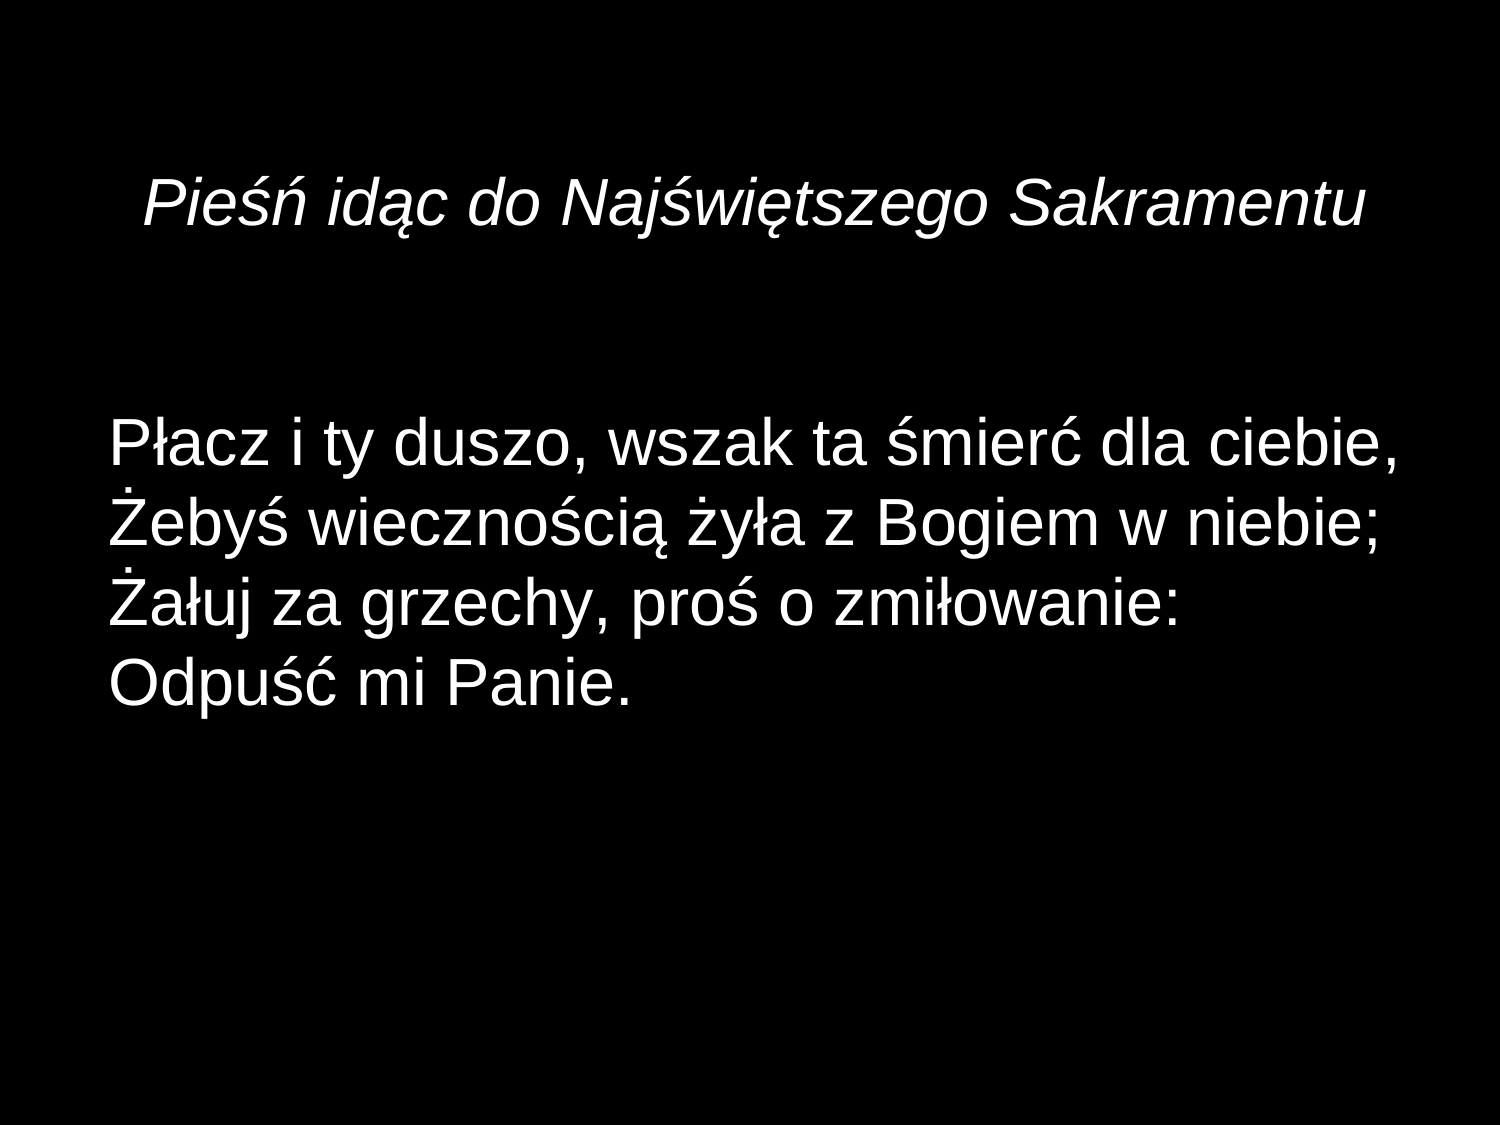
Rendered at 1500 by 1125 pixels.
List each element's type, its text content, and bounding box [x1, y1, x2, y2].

text_box Pieśń idąc do Najświętszego Sakramentu Płacz i ty duszo, wszak ta śmierć dla ciebie, Żebyś wiecznością żyła z Bogiem w niebie; Żałuj za grzechy, proś o zmiłowanie: Odpuść mi Panie. [93, 151, 1465, 727]
